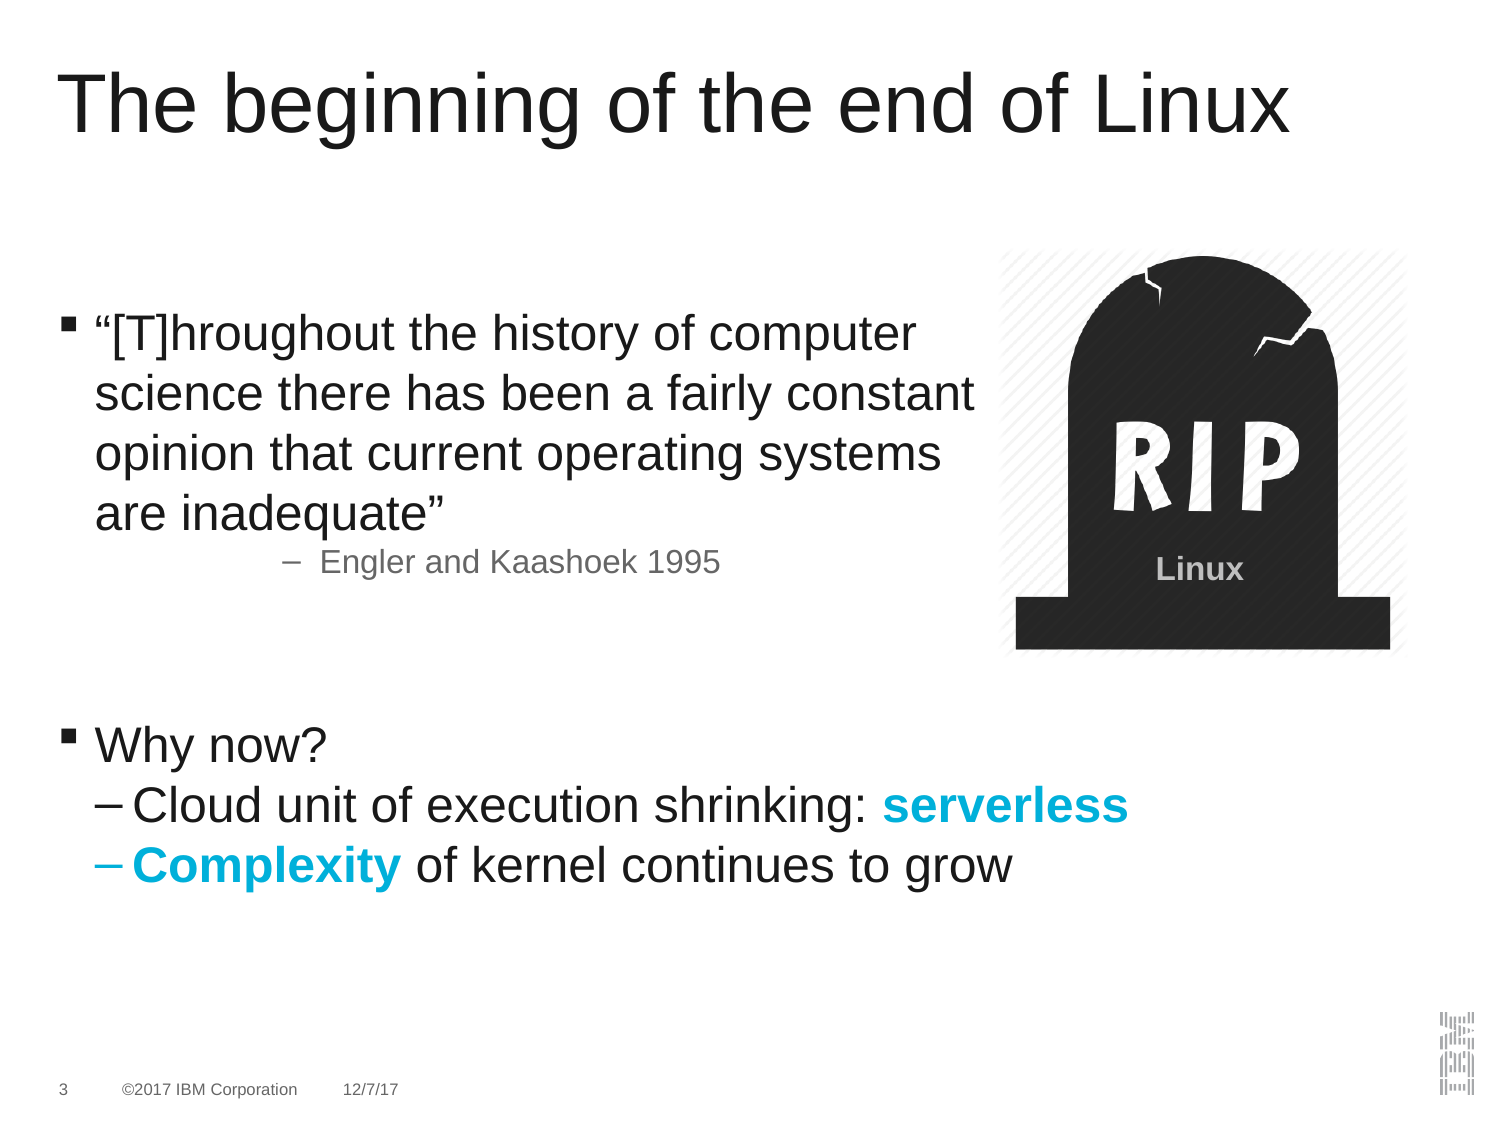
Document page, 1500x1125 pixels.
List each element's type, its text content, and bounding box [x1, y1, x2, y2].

picture [997, 247, 1408, 658]
text_box Why now? Cloud unit of execution shrinking: serverless Complexity of kernel continues to grow [57, 712, 1380, 958]
text_box “[T]hroughout the history of computer science there has been a fairly constant opinion that current operating systems are inadequate” Engler and Kaashoek 1995 [57, 300, 993, 658]
text_box Linux [1064, 547, 1335, 588]
text_box The beginning of the end of Linux [56, 49, 1440, 200]
picture [1440, 1012, 1474, 1095]
